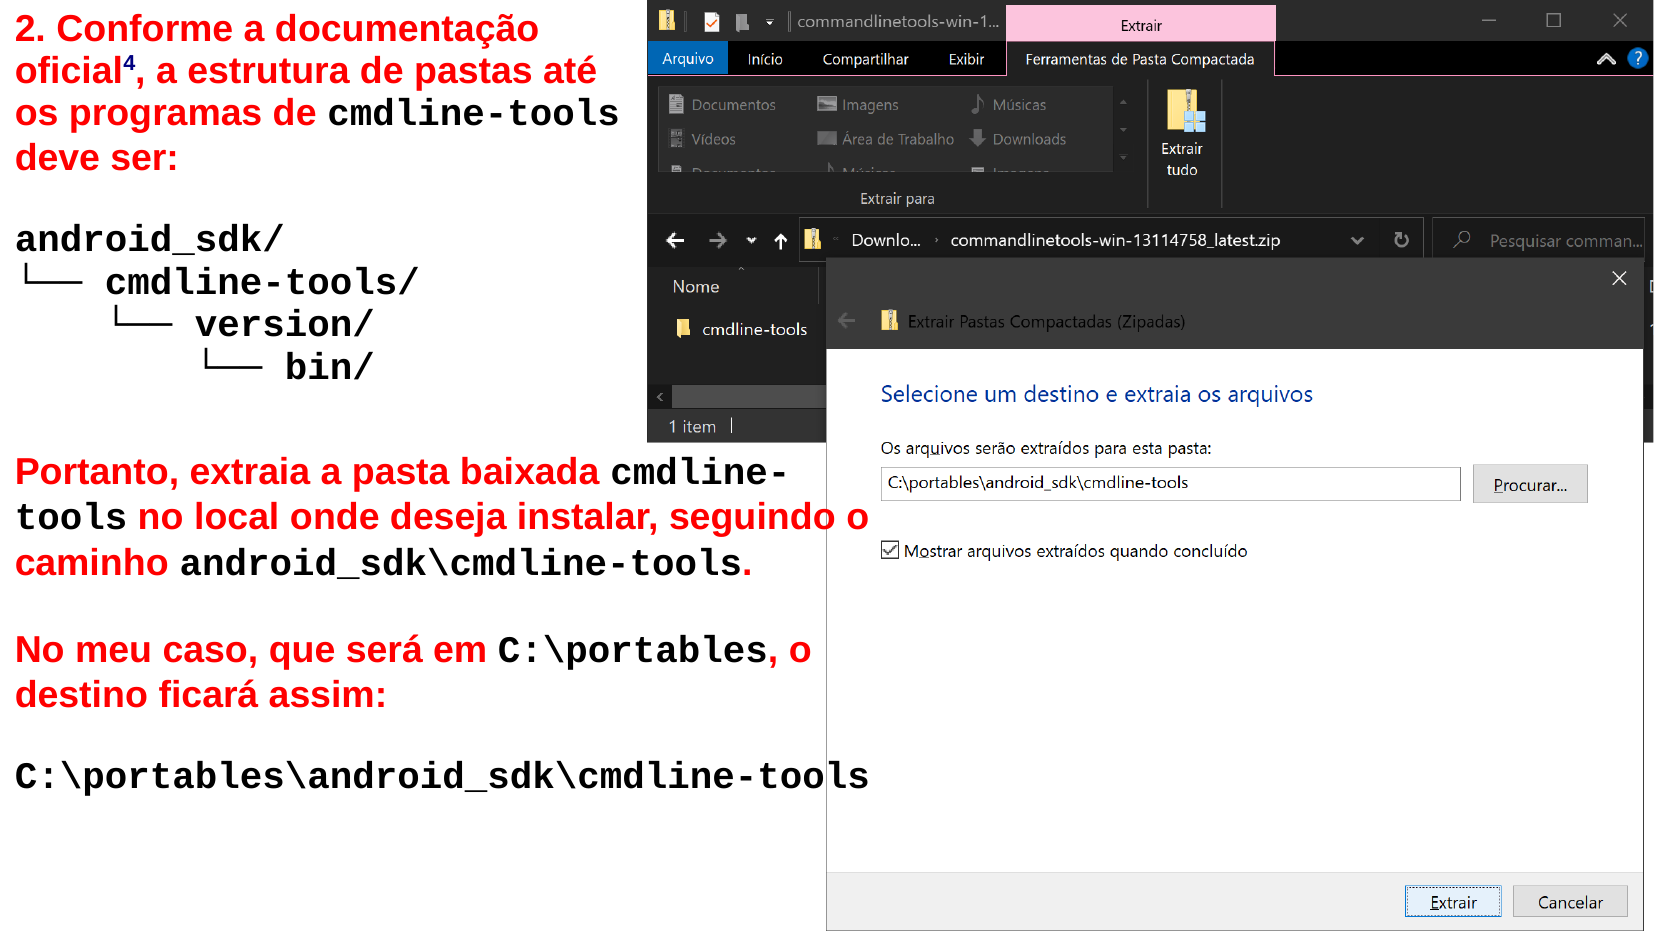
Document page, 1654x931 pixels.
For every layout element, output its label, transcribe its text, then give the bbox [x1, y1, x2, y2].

text_box 2. Conforme a documentação oficial4, a estrutura de pastas até os programas de cmdline-tools deve ser: android_sdk/ └── cmdline-tools/ └── version/ └── bin/ [0, 0, 650, 441]
picture [647, 0, 1654, 931]
text_box Portanto, extraia a pasta baixada cmdline-tools no local onde deseja instalar, seguindo o caminho android_sdk\cmdline-tools. No meu caso, que será em C:\portables, o destino ficará assim: C:\portables\android_sdk\cmdline-tools [0, 442, 886, 892]
